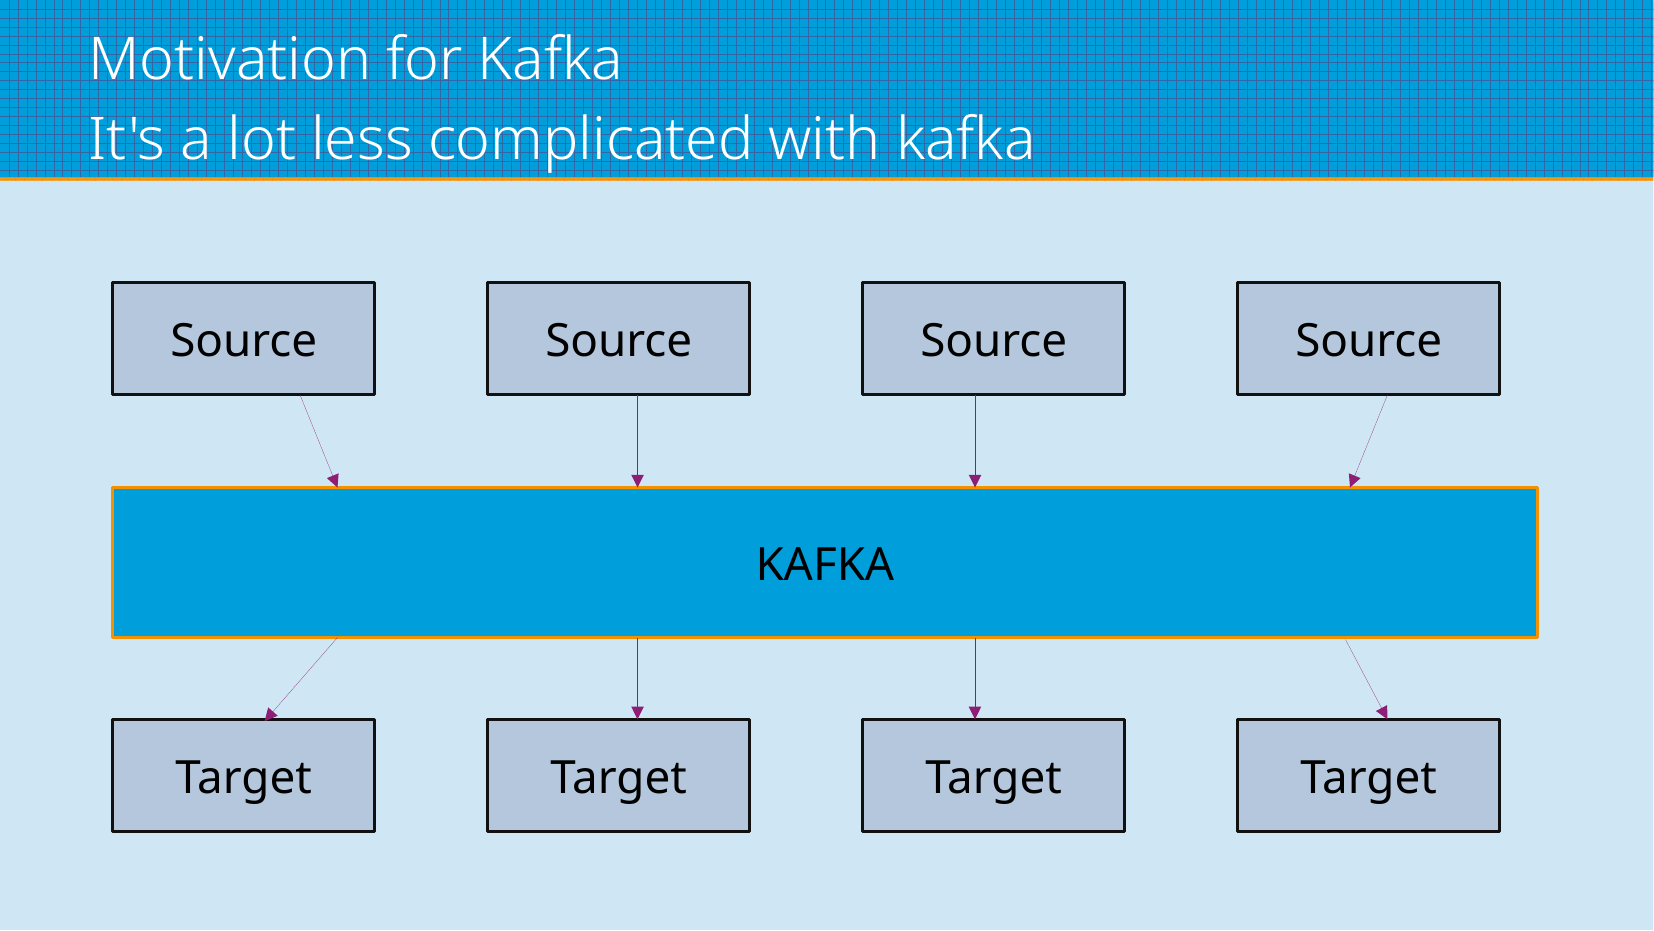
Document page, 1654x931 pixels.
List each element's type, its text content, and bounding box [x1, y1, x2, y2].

text_box KAFKA [112, 487, 1538, 638]
text_box Target [1237, 719, 1500, 832]
text_box Target [862, 719, 1125, 832]
text_box Source [1237, 282, 1500, 395]
text_box Source [487, 282, 750, 395]
text_box Source [112, 282, 375, 395]
text_box Target [112, 719, 375, 832]
text_box Source [862, 282, 1125, 395]
title Motivation for Kafka It's a lot less complicated with kafka [88, 14, 1565, 178]
text_box Target [487, 719, 750, 832]
